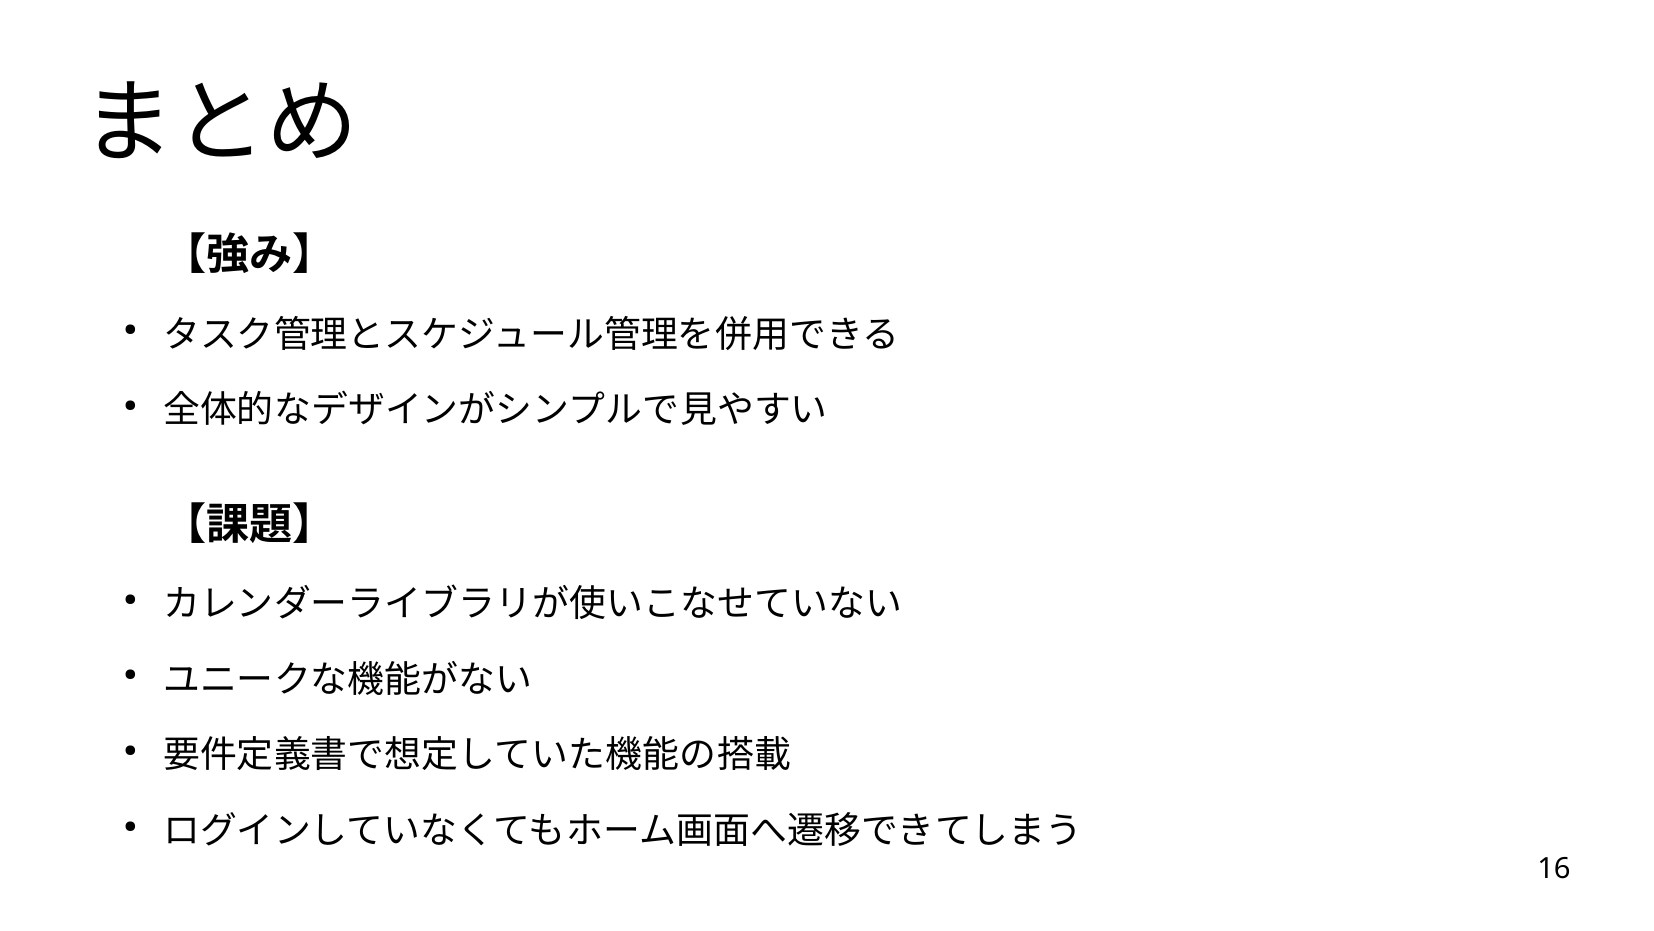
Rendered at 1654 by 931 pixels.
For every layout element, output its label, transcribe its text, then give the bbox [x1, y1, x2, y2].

list 【強み】 タスク管理とスケジュール管理を併用できる 全体的なデザインがシンプルで見やすい 【課題】 カレンダーライブラリが使いこなせていない ユニークな機能がない 要件定義書で想定していた機能の搭載 ログインしていなくてもホーム画面へ遷移できてしまう [106, 219, 1595, 857]
title まとめ [82, 37, 1571, 193]
